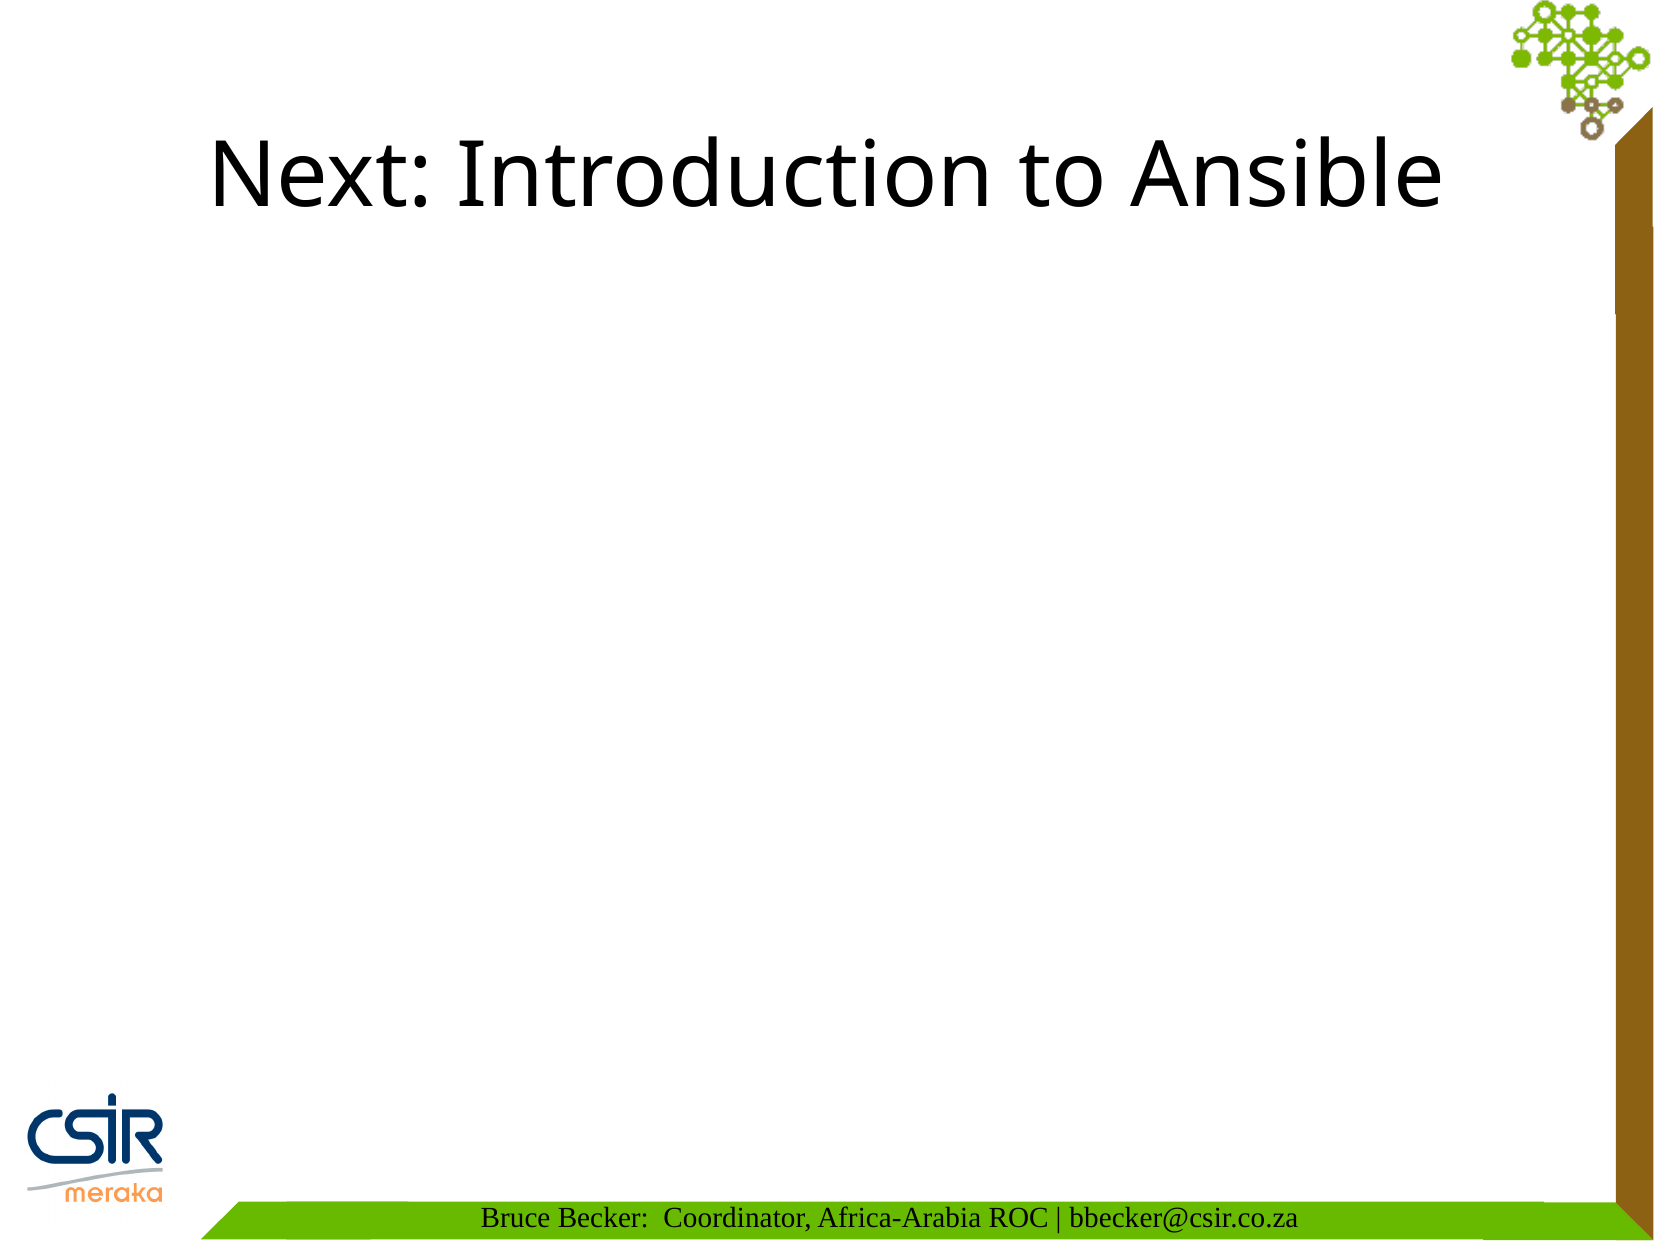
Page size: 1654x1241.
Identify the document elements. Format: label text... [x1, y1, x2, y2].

picture [12, 1074, 178, 1225]
picture [1503, 0, 1654, 144]
title Next: Introduction to Ansible [82, 67, 1571, 275]
